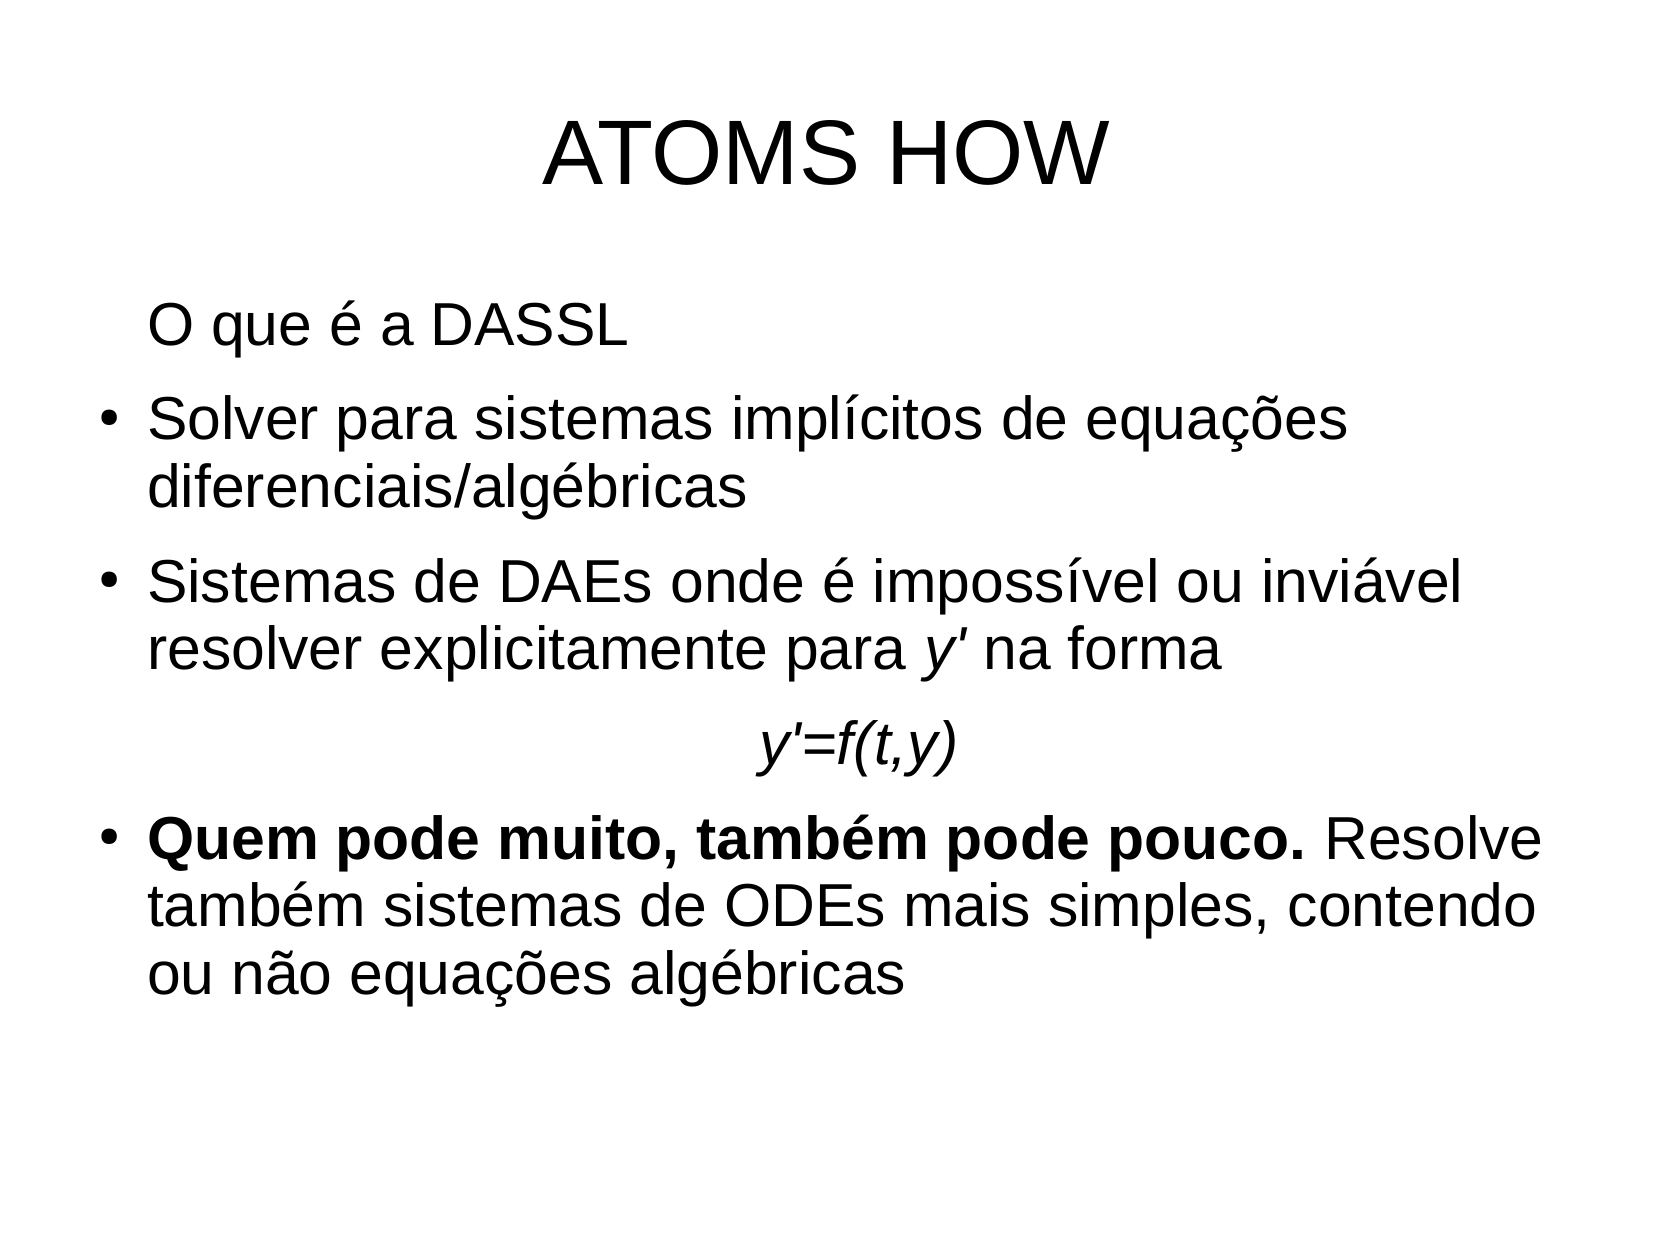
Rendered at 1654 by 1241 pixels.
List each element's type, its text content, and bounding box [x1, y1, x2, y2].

title ATOMS HOW [82, 49, 1571, 257]
list O que é a DASSL Solver para sistemas implícitos de equações diferenciais/algébricas Sistemas de DAEs onde é impossível ou inviável resolver explicitamente para y' na forma y'=f(t,y) Quem pode muito, também pode pouco. Resolve também sistemas de ODEs mais simples, contendo ou não equações algébricas [82, 290, 1571, 1010]
